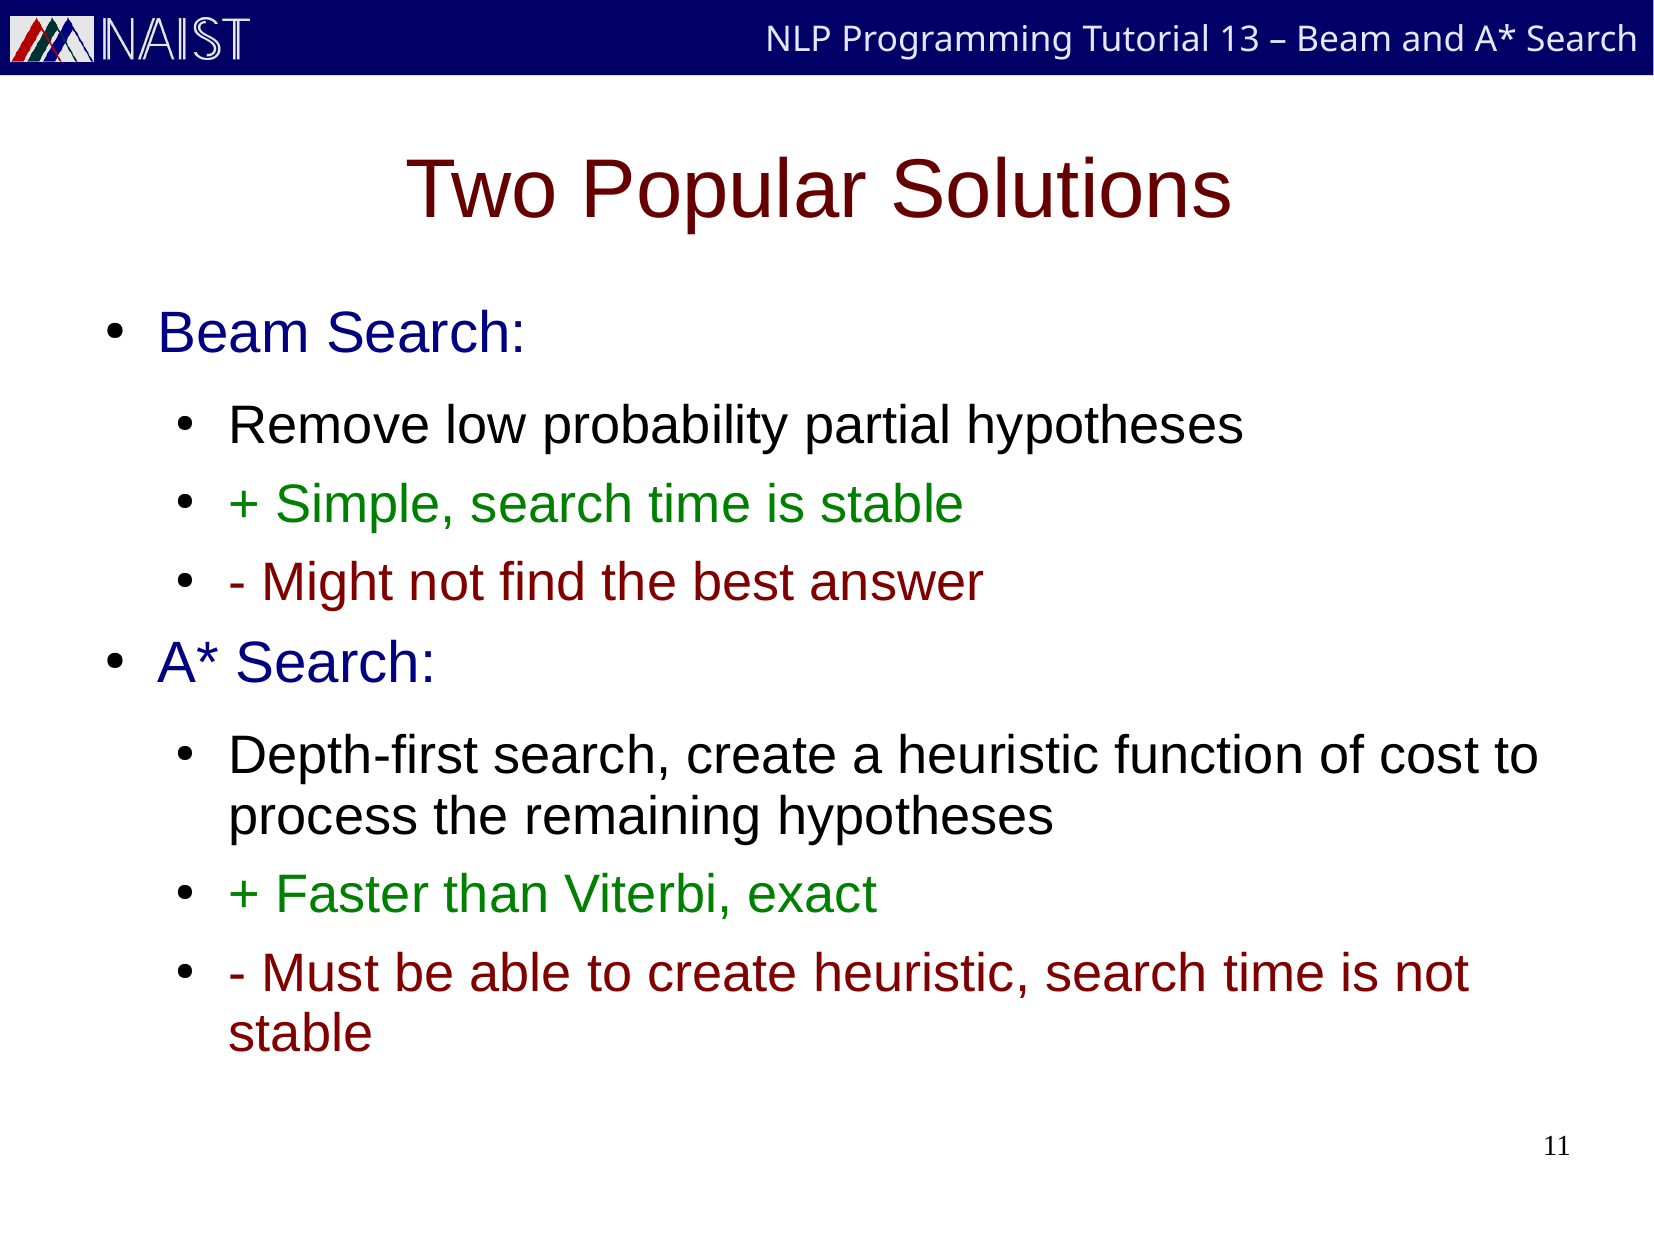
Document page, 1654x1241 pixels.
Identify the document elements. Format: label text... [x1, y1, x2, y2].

list Beam Search: Remove low probability partial hypotheses + Simple, search time is stable - Might not find the best answer A* Search: Depth-first search, create a heuristic function of cost to process the remaining hypotheses + Faster than Viterbi, exact - Must be able to create heuristic, search time is not stable [86, 300, 1576, 1119]
picture [10, 16, 94, 62]
picture [102, 17, 251, 60]
title Two Popular Solutions [75, 92, 1564, 285]
